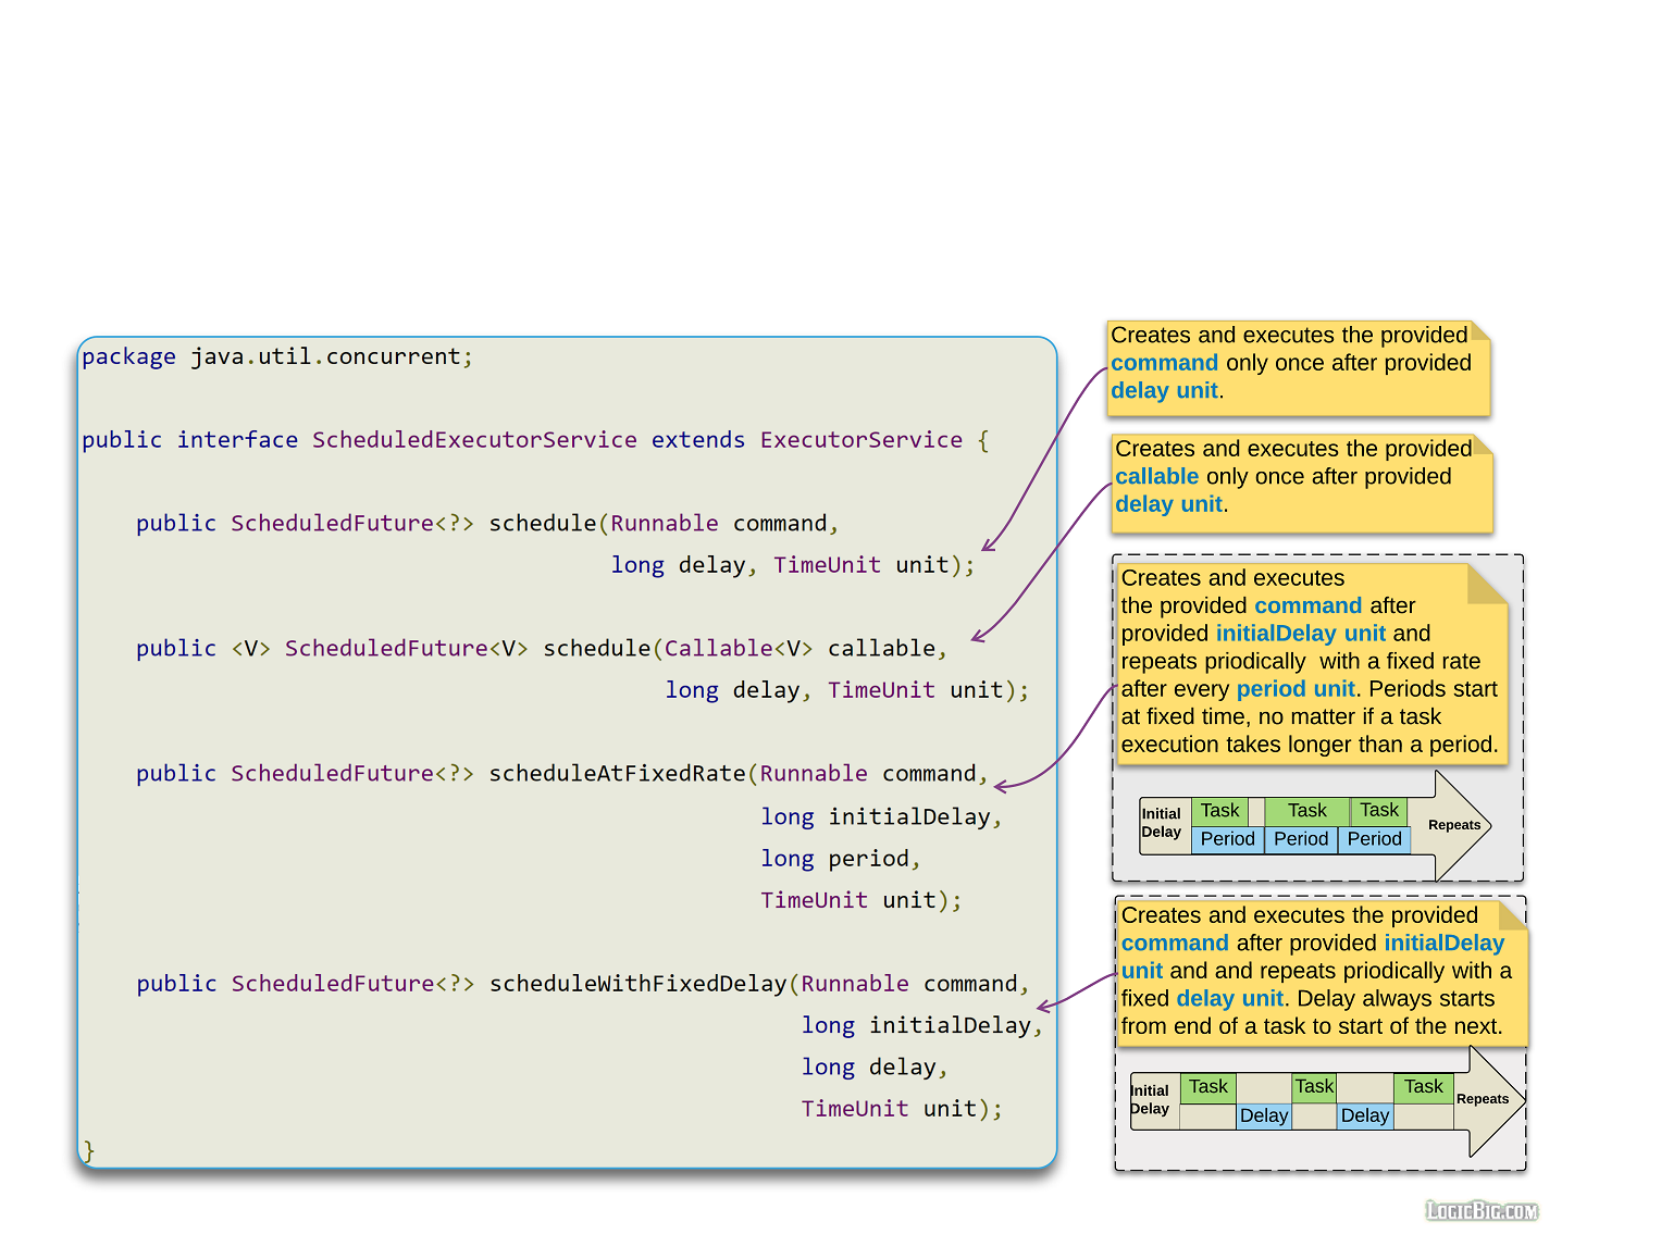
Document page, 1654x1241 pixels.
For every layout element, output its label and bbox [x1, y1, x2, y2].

picture [49, 314, 1549, 1234]
